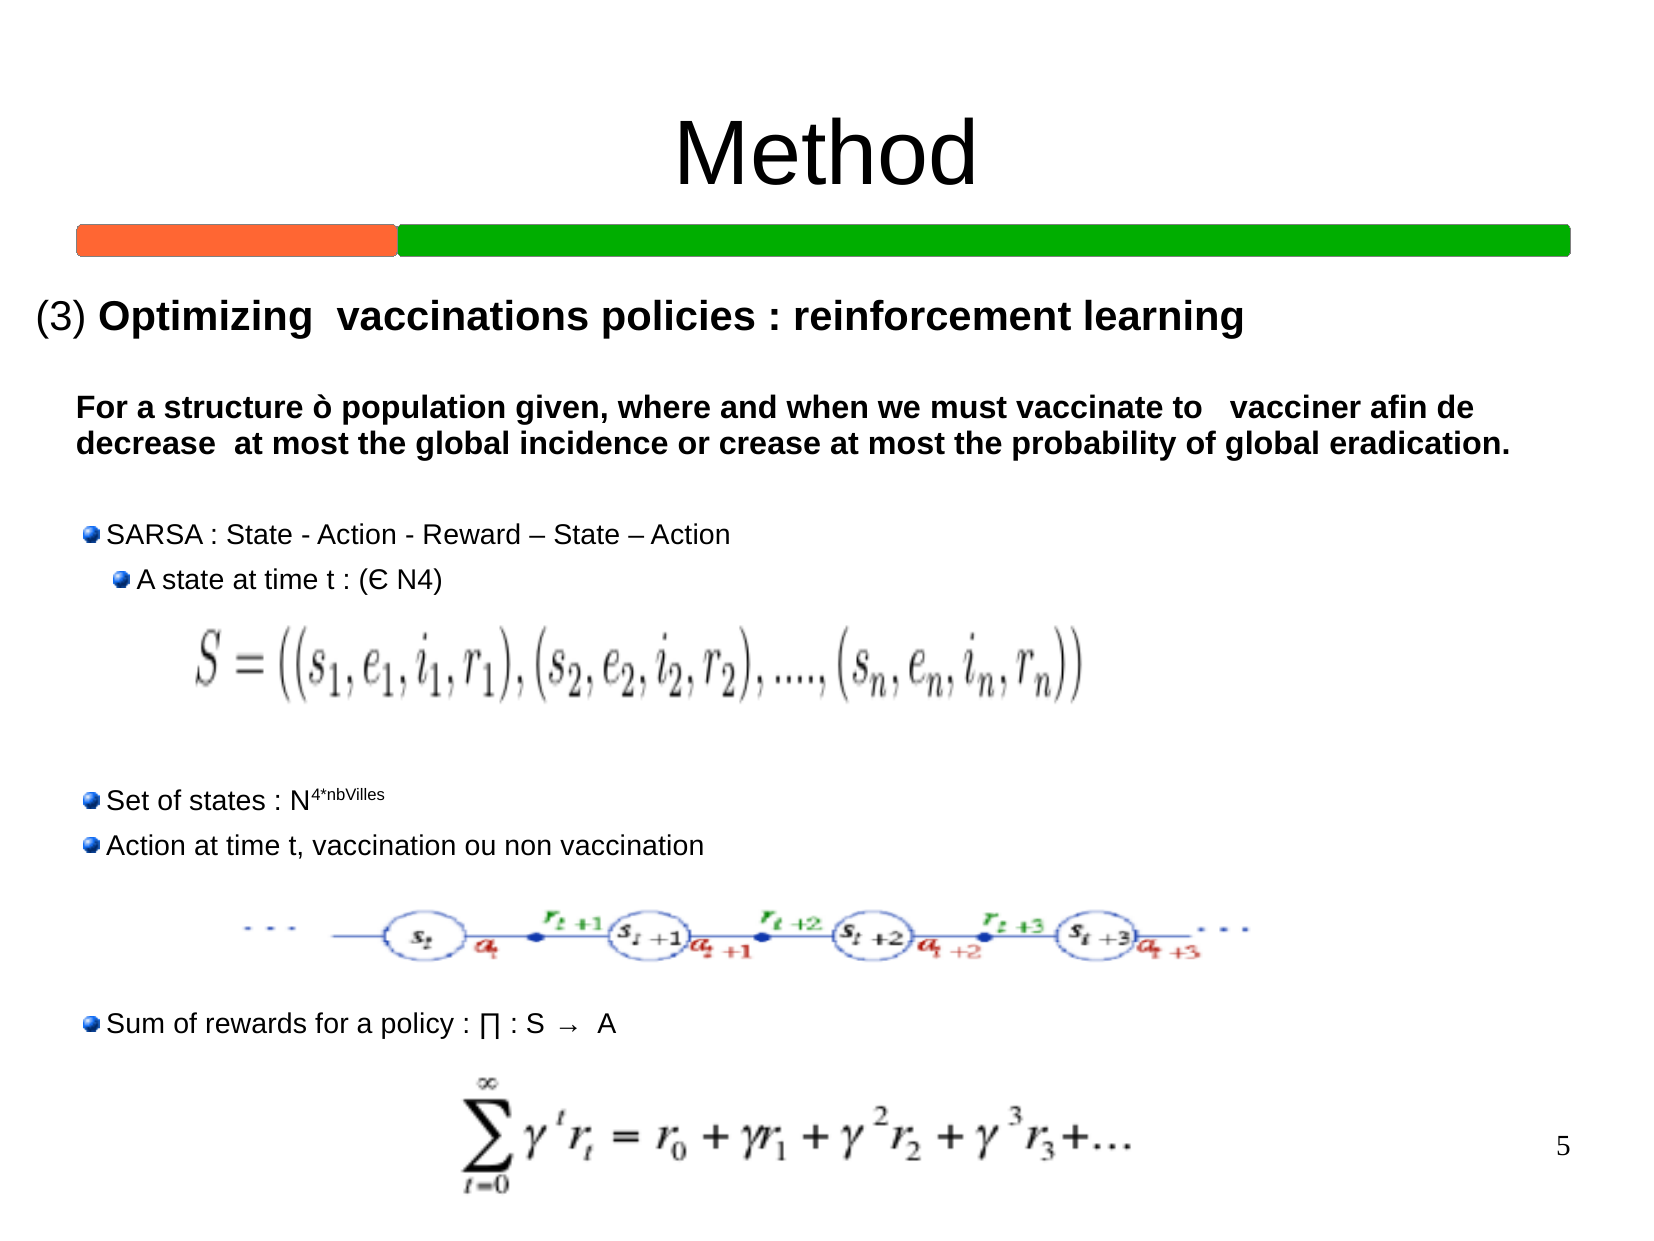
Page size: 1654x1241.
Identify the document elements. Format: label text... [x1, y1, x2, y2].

text_box [76, 224, 1571, 257]
picture [188, 885, 1276, 981]
title Method [82, 49, 1571, 227]
picture [437, 1074, 1146, 1201]
text_box (3) Optimizing vaccinations policies : reinforcement learning [35, 292, 1654, 355]
picture [165, 614, 1300, 741]
list For a structure ò population given, where and when we must vaccinate to vacciner afin de decrease at most the global incidence or crease at most the probability of global eradication. SARSA : State - Action - Reward – State – Action A state at time t : (Є N4) Set of states : N4*nbVilles Action at time t, vaccination ou non vaccination Sum of rewards for a policy : ∏ : S → A [75, 355, 1531, 1060]
